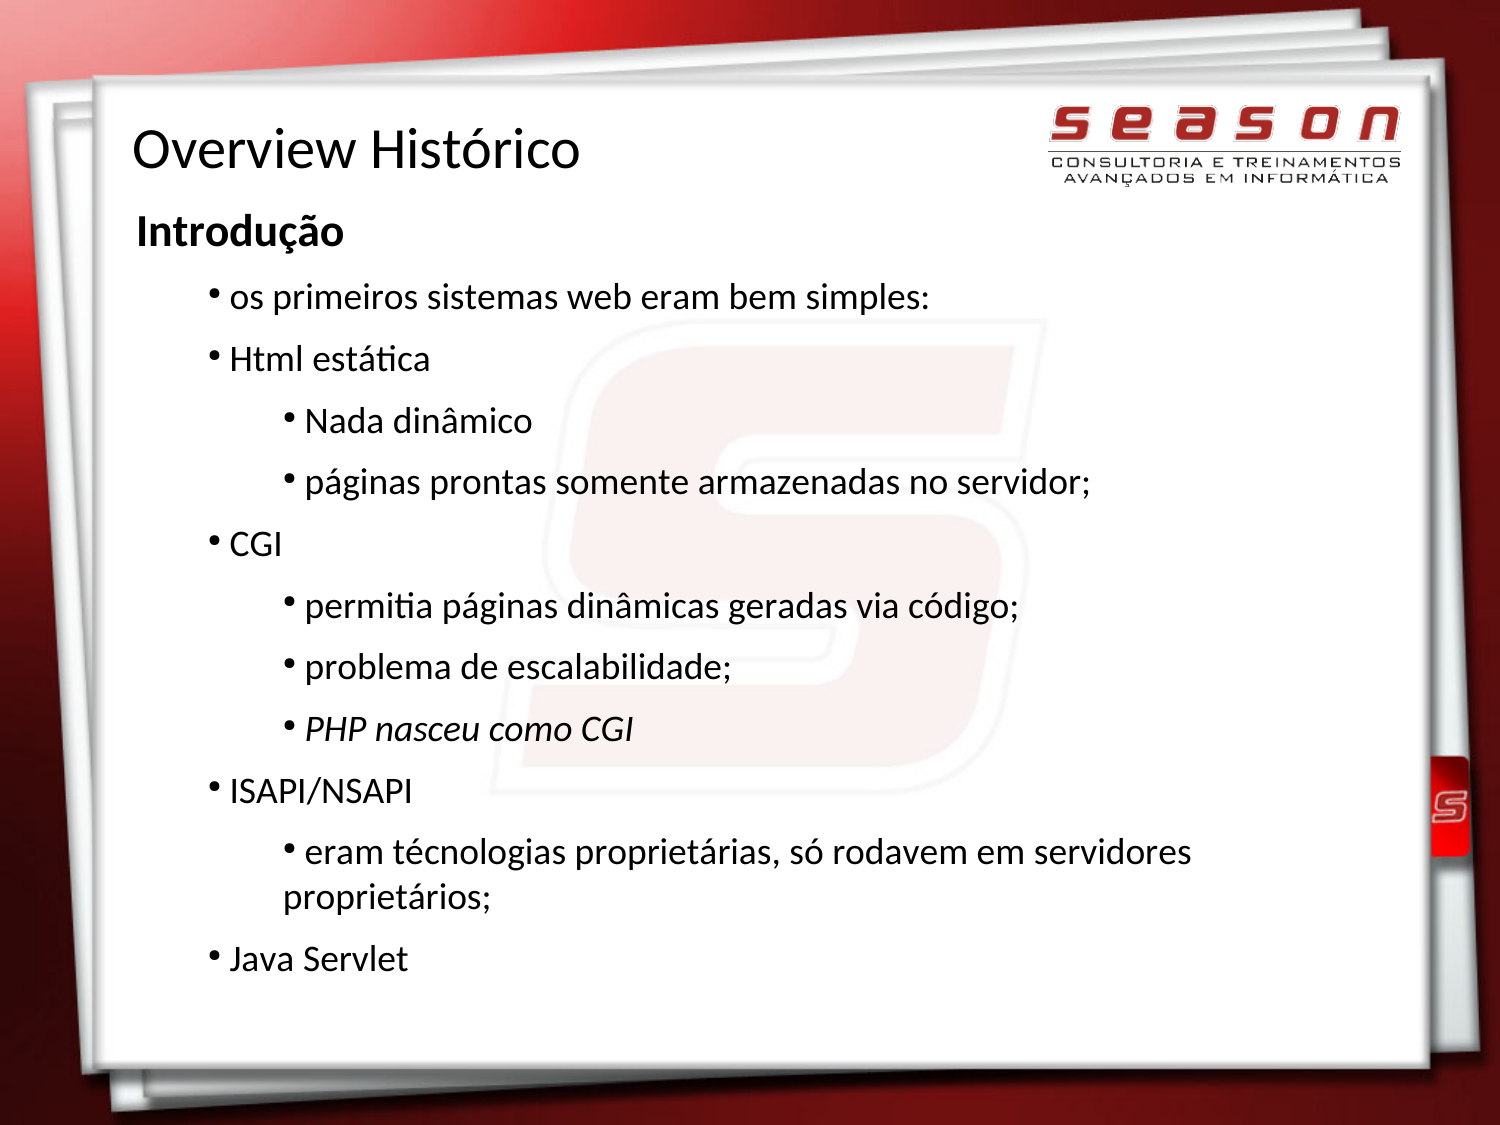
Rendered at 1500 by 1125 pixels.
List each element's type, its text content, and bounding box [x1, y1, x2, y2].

text_box os primeiros sistemas web eram bem simples: Html estática Nada dinâmico páginas prontas somente armazenadas no servidor; CGI permitia páginas dinâmicas geradas via código; problema de escalabilidade; PHP nasceu como CGI ISAPI/NSAPI eram técnologias proprietárias, só rodavem em servidores proprietários; Java Servlet [207, 272, 1328, 979]
picture [0, 0, 1500, 1125]
text_box Introdução [119, 200, 1240, 256]
title Overview Histórico [118, 33, 1394, 257]
